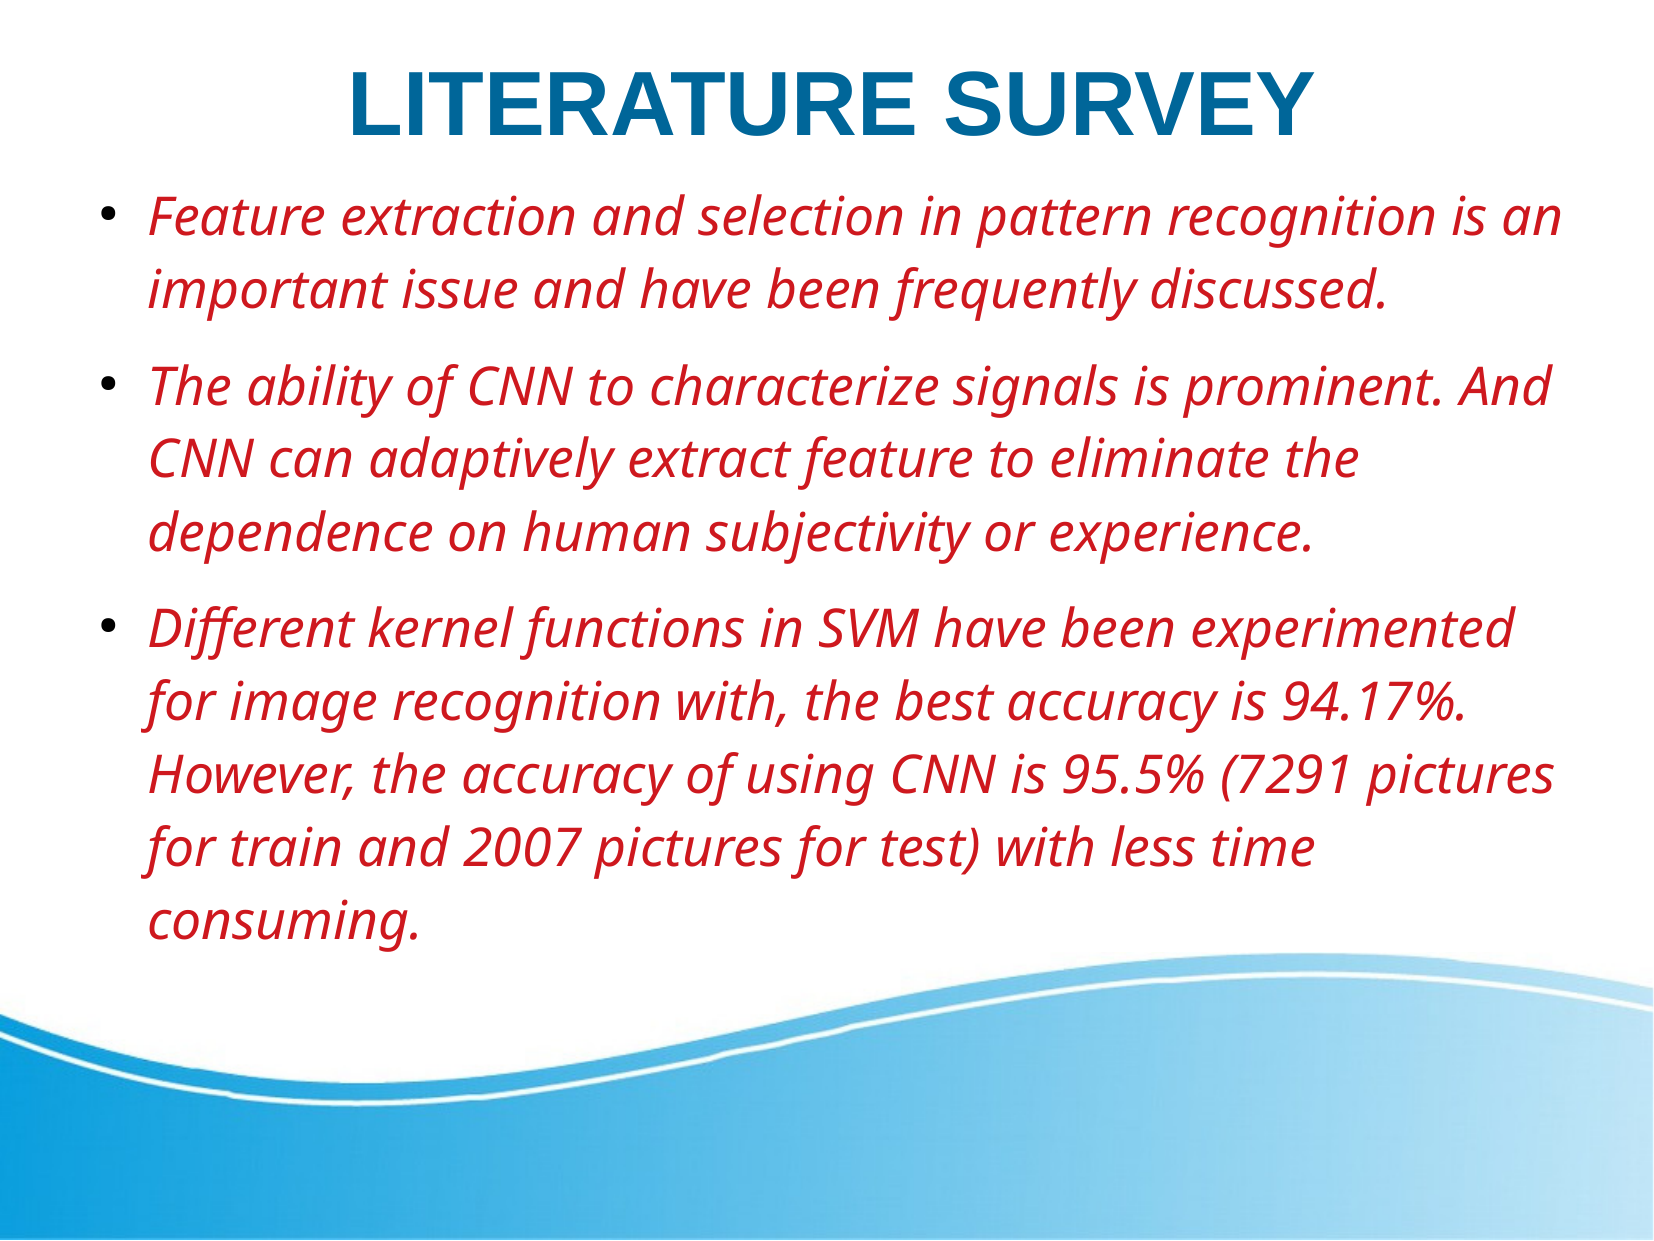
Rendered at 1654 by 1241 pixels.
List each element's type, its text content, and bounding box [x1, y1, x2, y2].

list Feature extraction and selection in pattern recognition is an important issue and have been frequently discussed. The ability of CNN to characterize signals is prominent. And CNN can adaptively extract feature to eliminate the dependence on human subjectivity or experience. Different kernel functions in SVM have been experimented for image recognition with, the best accuracy is 94.17%. However, the accuracy of using CNN is 95.5% (7291 pictures for train and 2007 pictures for test) with less time consuming. [82, 178, 1571, 969]
picture [0, 952, 1654, 1240]
title LITERATURE SURVEY [0, 0, 1489, 207]
